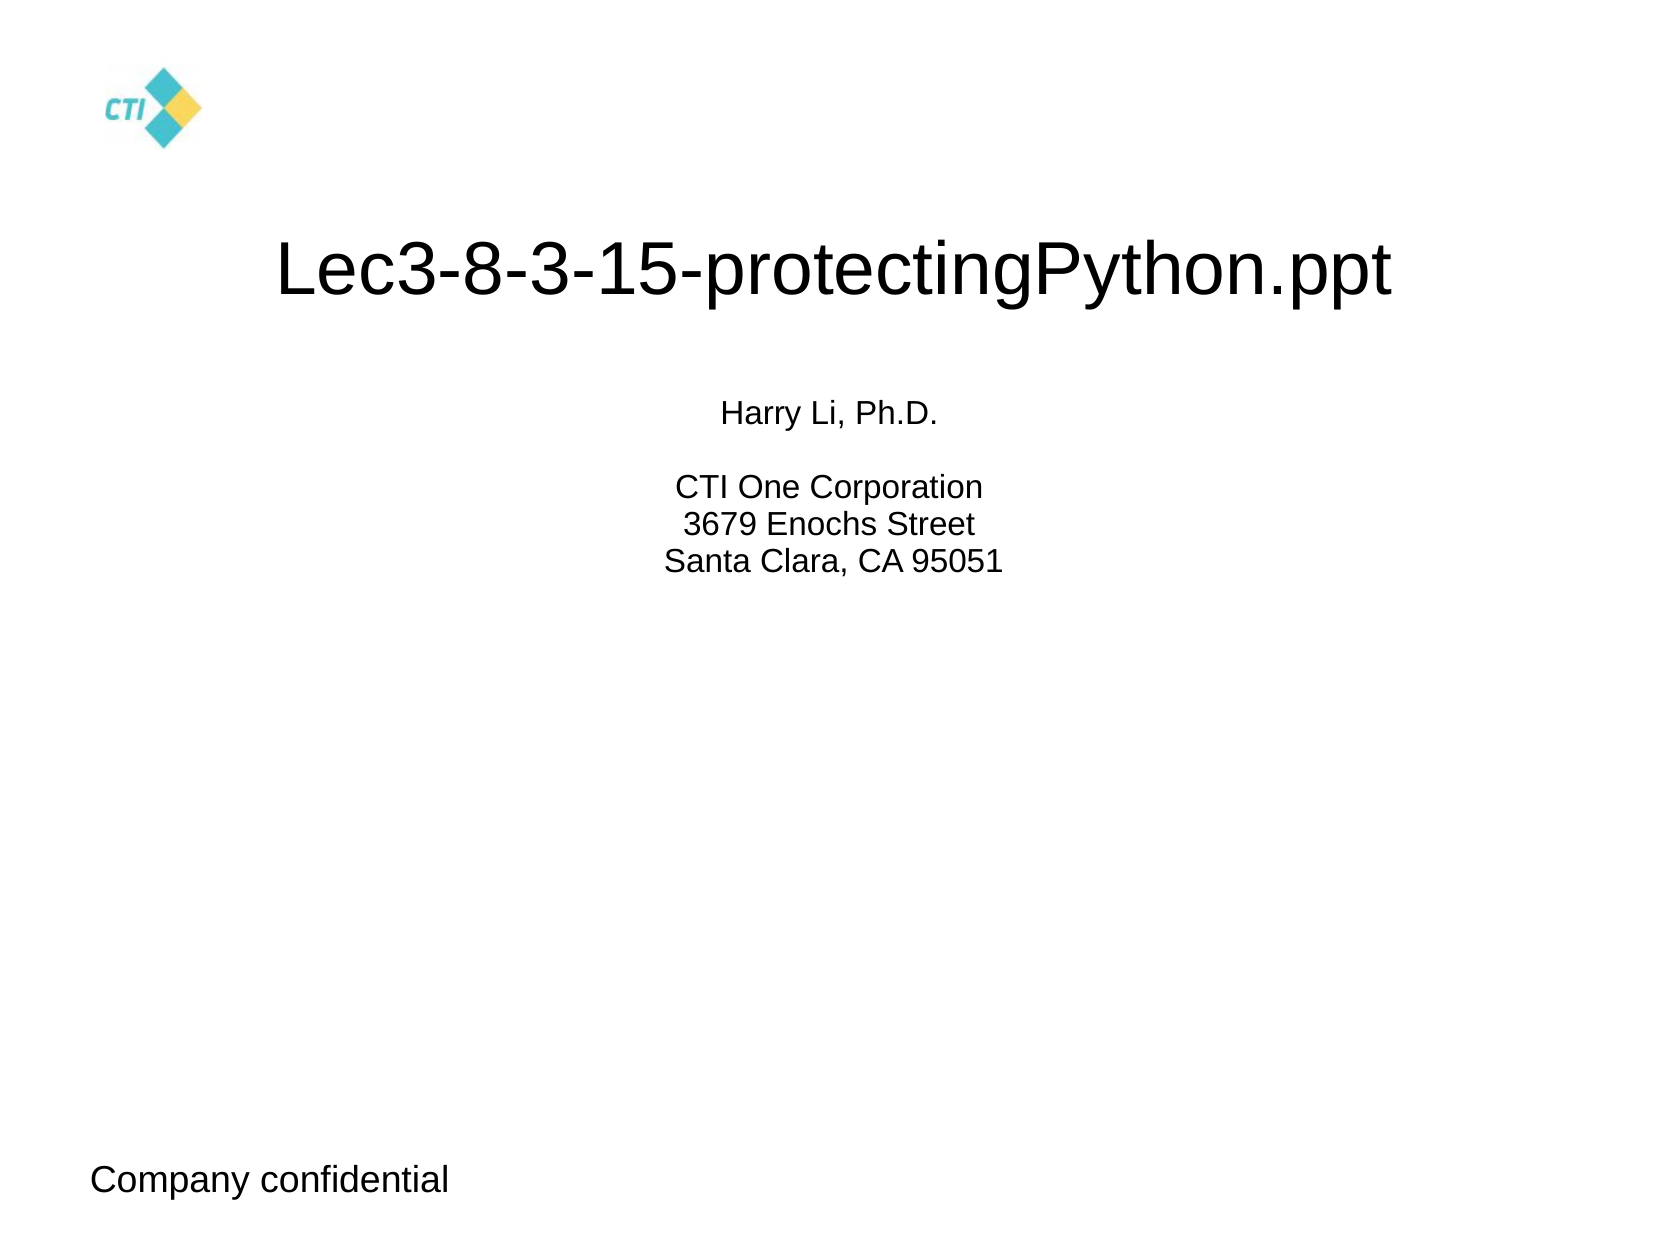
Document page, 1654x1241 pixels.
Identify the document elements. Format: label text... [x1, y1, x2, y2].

title Lec3-8-3-15-protectingPython.ppt Harry Li, Ph.D. CTI One Corporation 3679 Enochs Street Santa Clara, CA 95051 [90, 225, 1579, 619]
picture [105, 59, 202, 151]
text_box Company confidential [75, 1151, 481, 1209]
